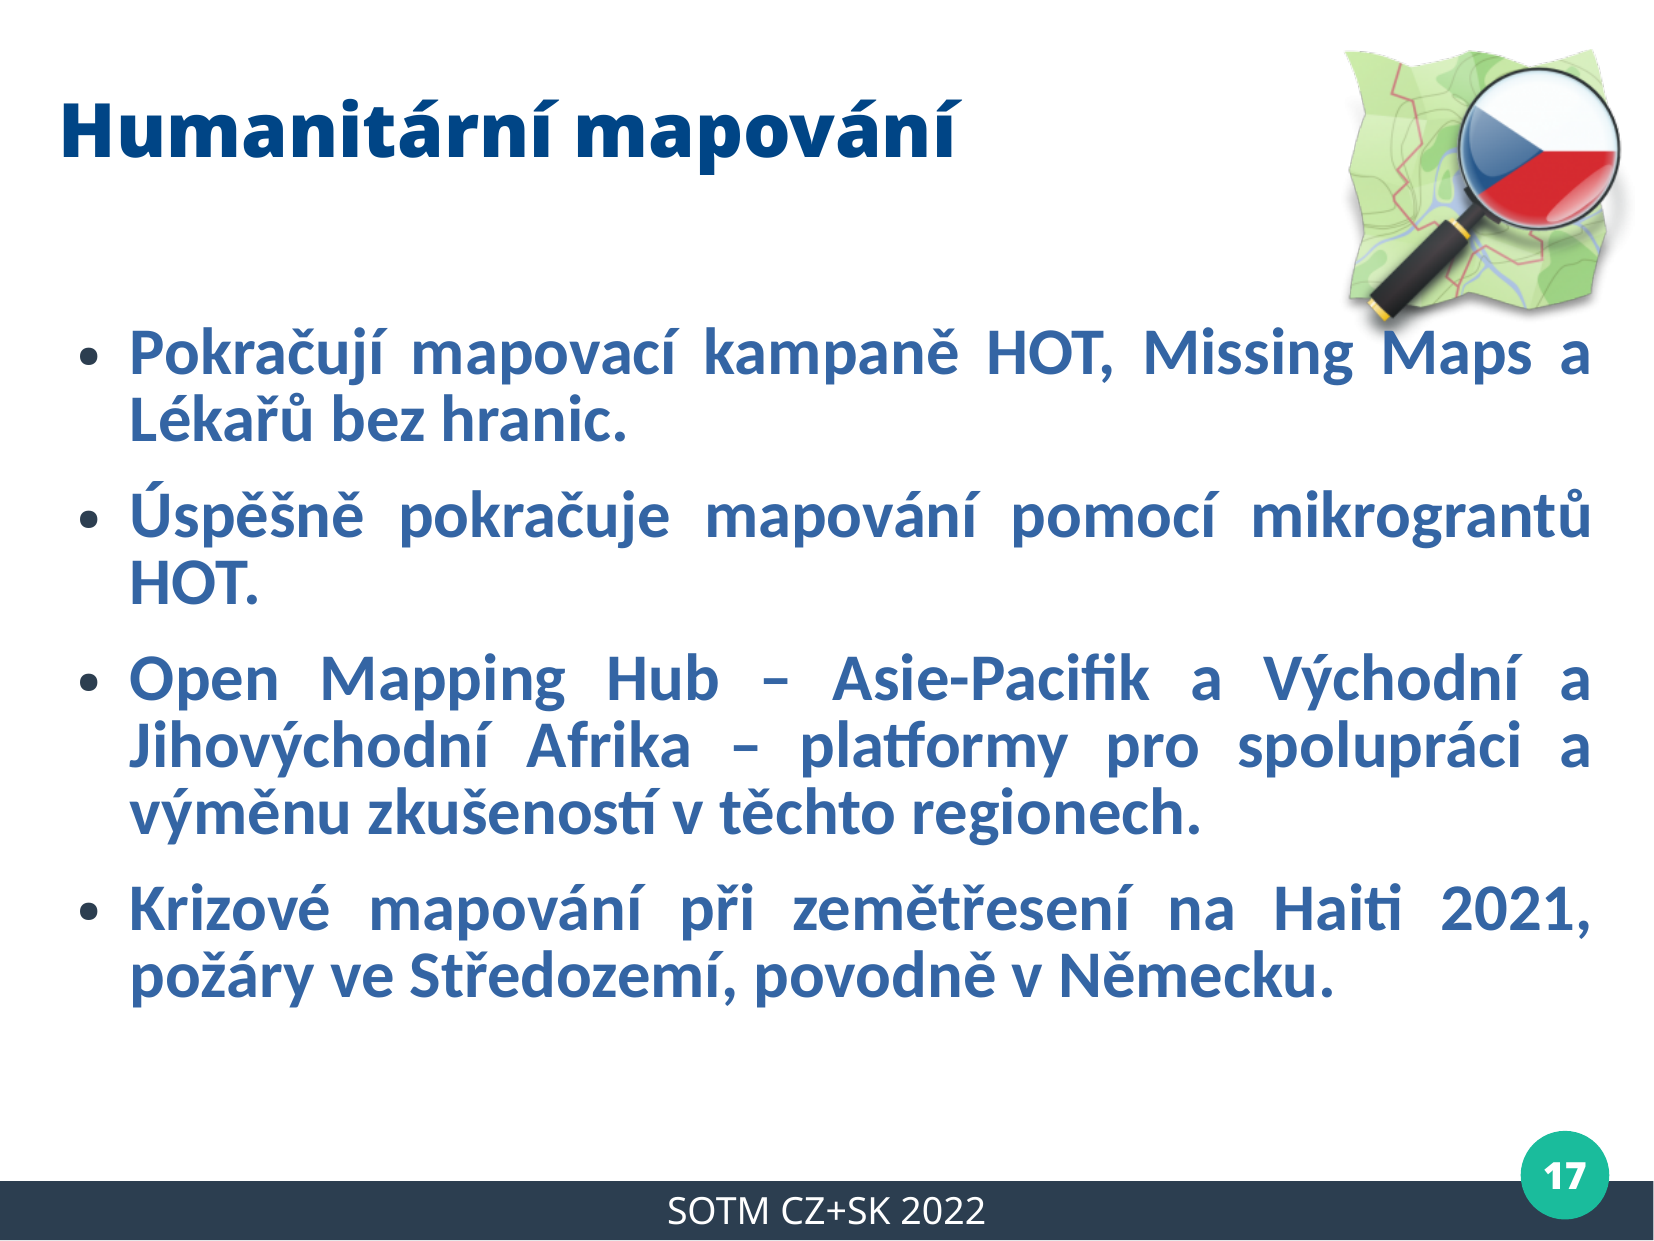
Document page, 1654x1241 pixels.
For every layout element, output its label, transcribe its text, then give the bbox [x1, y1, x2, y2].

picture [1334, 49, 1635, 350]
title Humanitární mapování [59, 49, 1347, 207]
list Pokračují mapovací kampaně HOT, Missing Maps a Lékařů bez hranic. Úspěšně pokračuje mapování pomocí mikrograntů HOT. Open Mapping Hub – Asie-Pacifik a Východní a Jihovýchodní Afrika – platformy pro spolupráci a výměnu zkušeností v těchto regionech. Krizové mapování při zemětřesení na Haiti 2021, požáry ve Středozemí, povodně v Německu. [59, 324, 1595, 1152]
